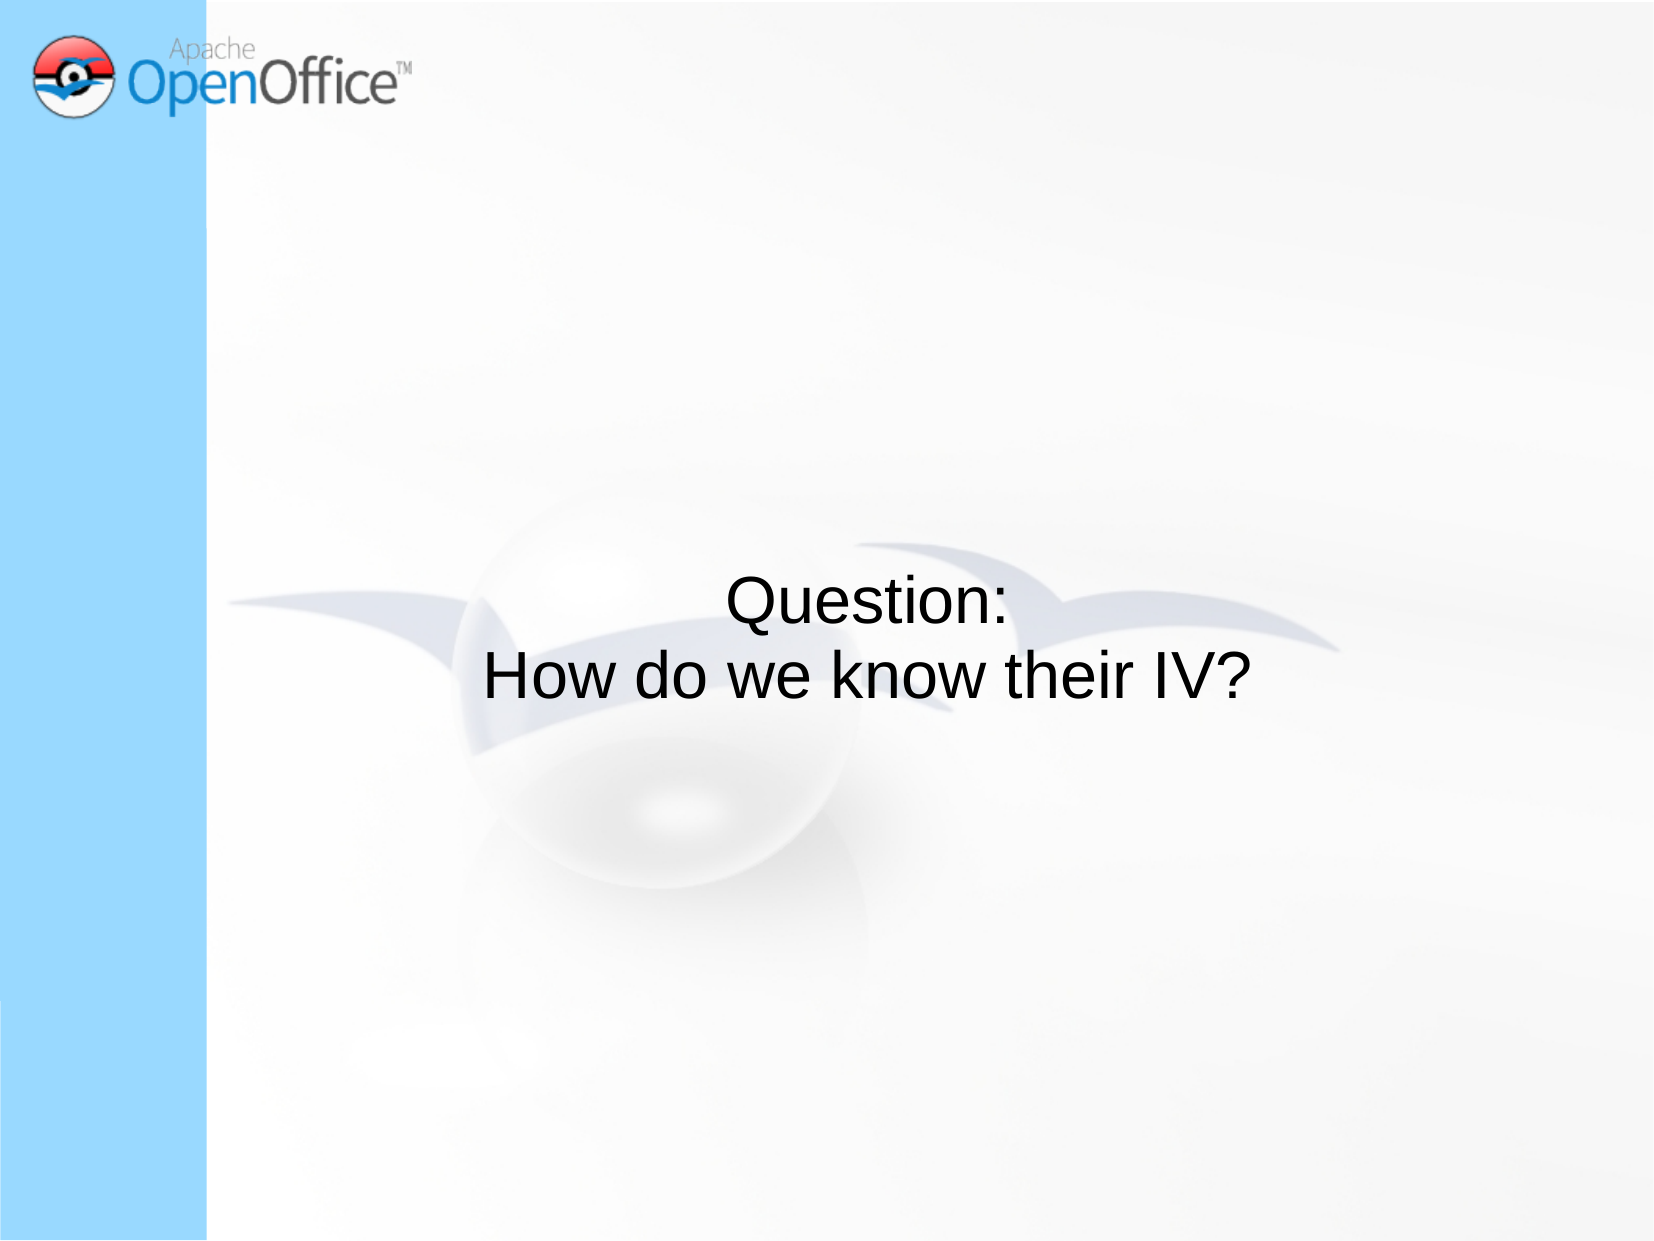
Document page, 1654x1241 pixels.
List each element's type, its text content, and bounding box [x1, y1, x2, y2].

picture [31, 2, 1654, 1241]
subtitle Question: How do we know their IV? [165, 108, 1571, 1168]
